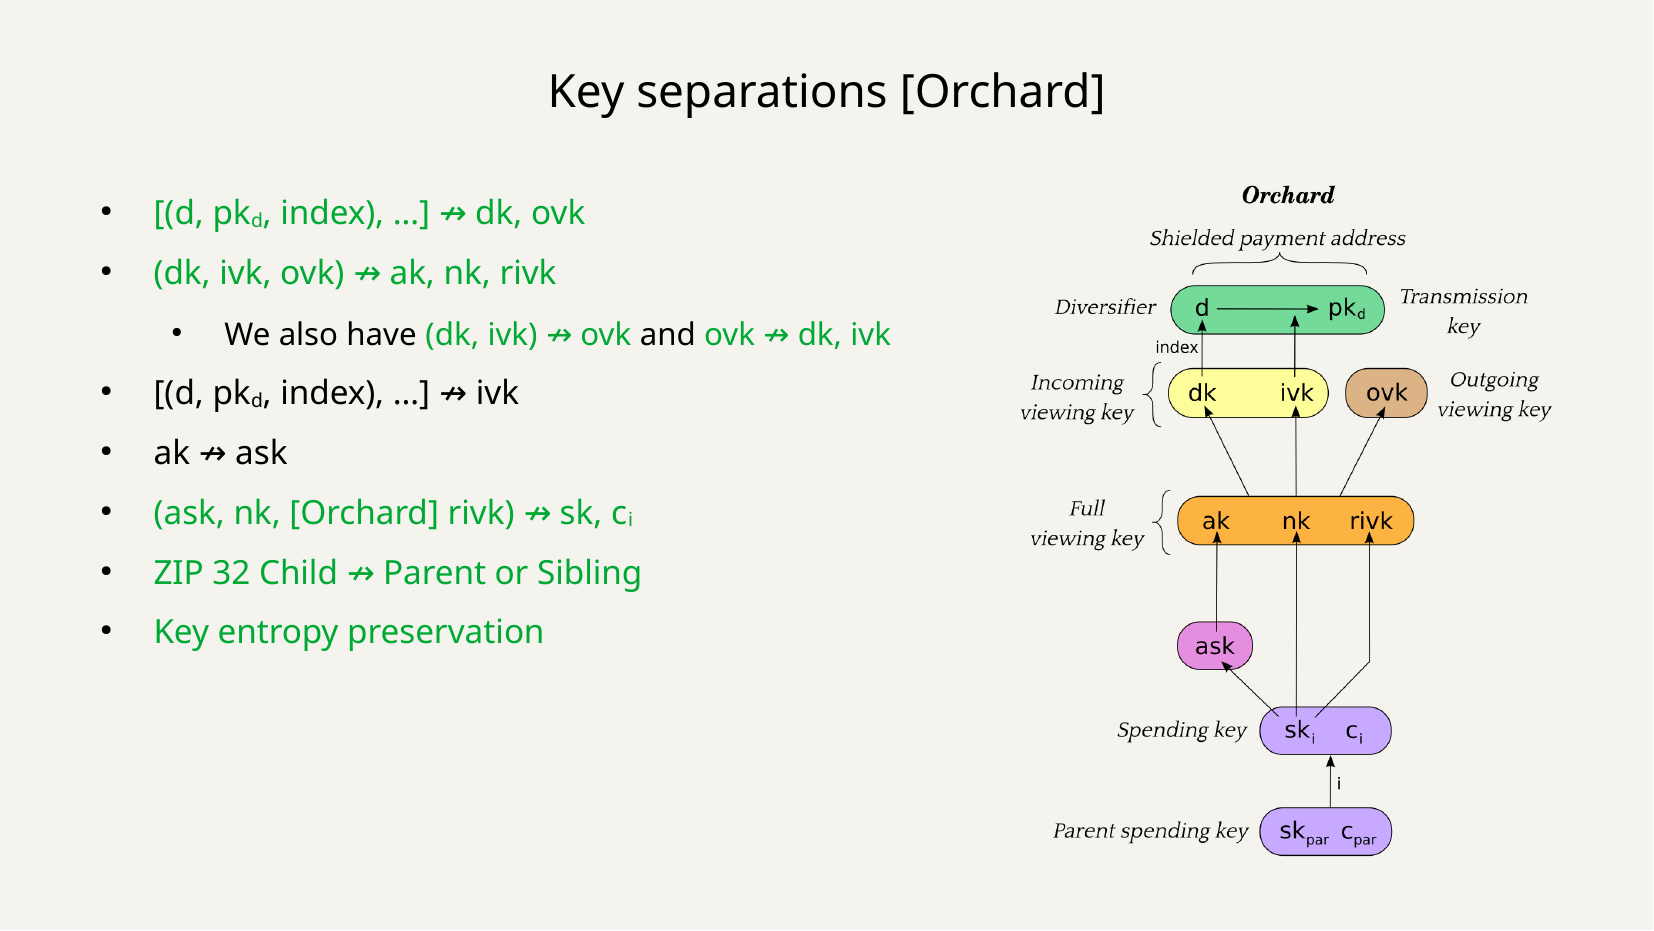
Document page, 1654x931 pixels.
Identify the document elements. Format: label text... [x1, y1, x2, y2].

picture [1009, 177, 1560, 866]
list [(d, pkd, index), …] ↛ dk, ovk (dk, ivk, ovk) ↛ ak, nk, rivk We also have (dk, ivk) ↛ ovk and ovk ↛ dk, ivk [(d, pkd, index), …] ↛ ivk ak ↛ ask (ask, nk, [Orchard] rivk) ↛ sk, ci ZIP 32 Child ↛ Parent or Sibling Key entropy preservation [82, 188, 969, 854]
title Key separations [Orchard] [82, 57, 1571, 121]
